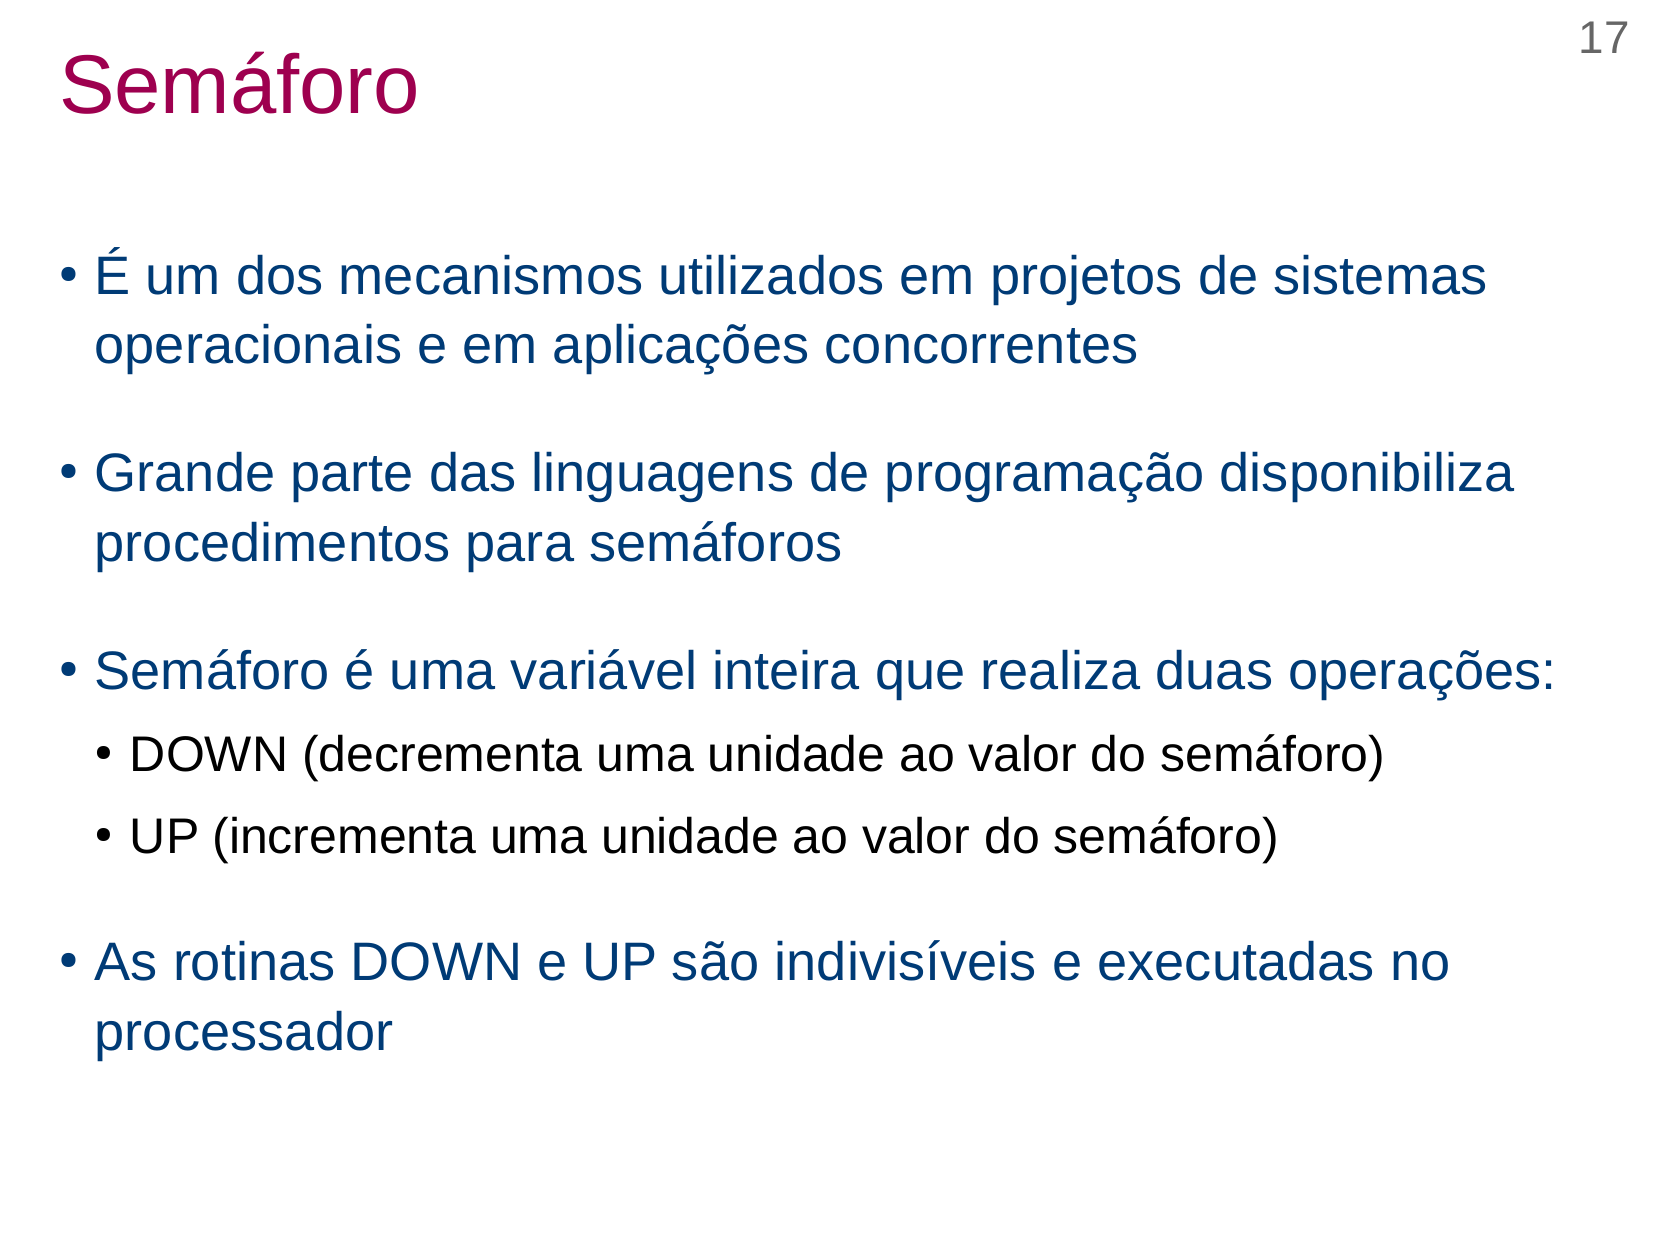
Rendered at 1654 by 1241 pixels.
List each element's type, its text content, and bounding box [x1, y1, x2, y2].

title Semáforo [59, 29, 1595, 148]
list É um dos mecanismos utilizados em projetos de sistemas operacionais e em aplicações concorrentes Grande parte das linguagens de programação disponibiliza procedimentos para semáforos Semáforo é uma variável inteira que realiza duas operações: DOWN (decrementa uma unidade ao valor do semáforo) UP (incrementa uma unidade ao valor do semáforo) As rotinas DOWN e UP são indivisíveis e executadas no processador [59, 236, 1595, 1211]
